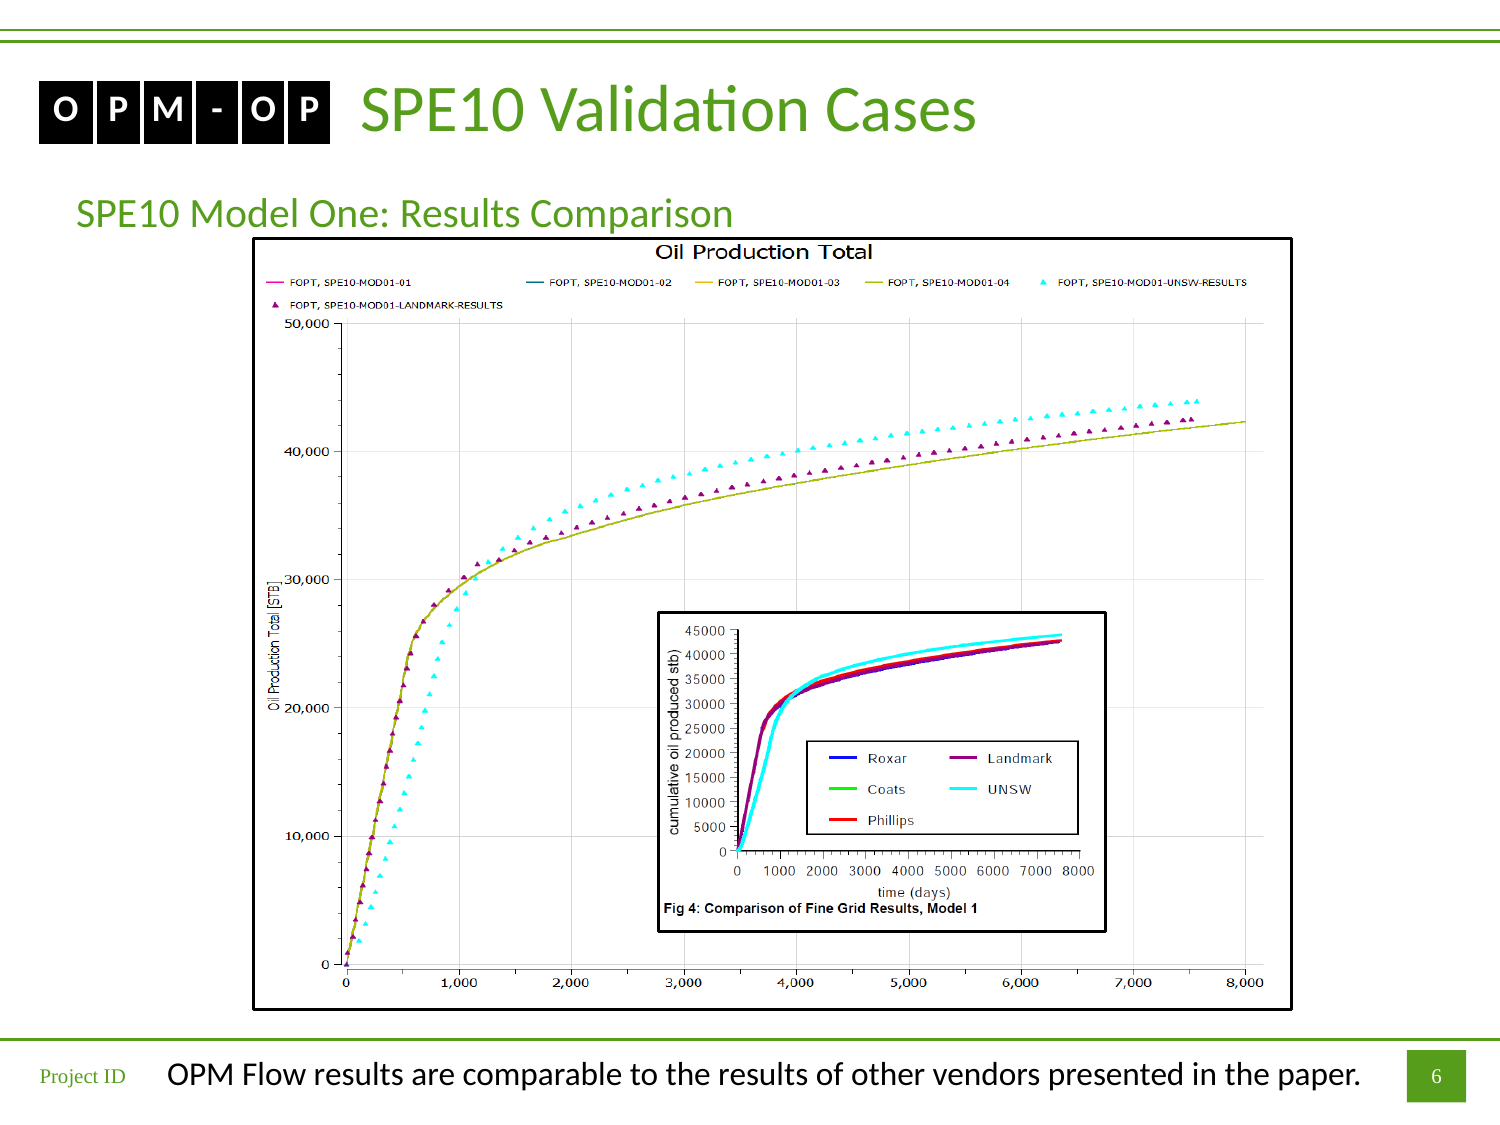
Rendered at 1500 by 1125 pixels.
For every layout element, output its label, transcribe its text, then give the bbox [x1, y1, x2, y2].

text_box OPM Flow results are comparable to the results of other vendors presented in the paper. [135, 1053, 1396, 1125]
picture [255, 239, 1291, 1008]
title SPE10 Validation Cases [360, 69, 1425, 161]
list SPE10 Model One: Results Comparison [76, 196, 1427, 279]
